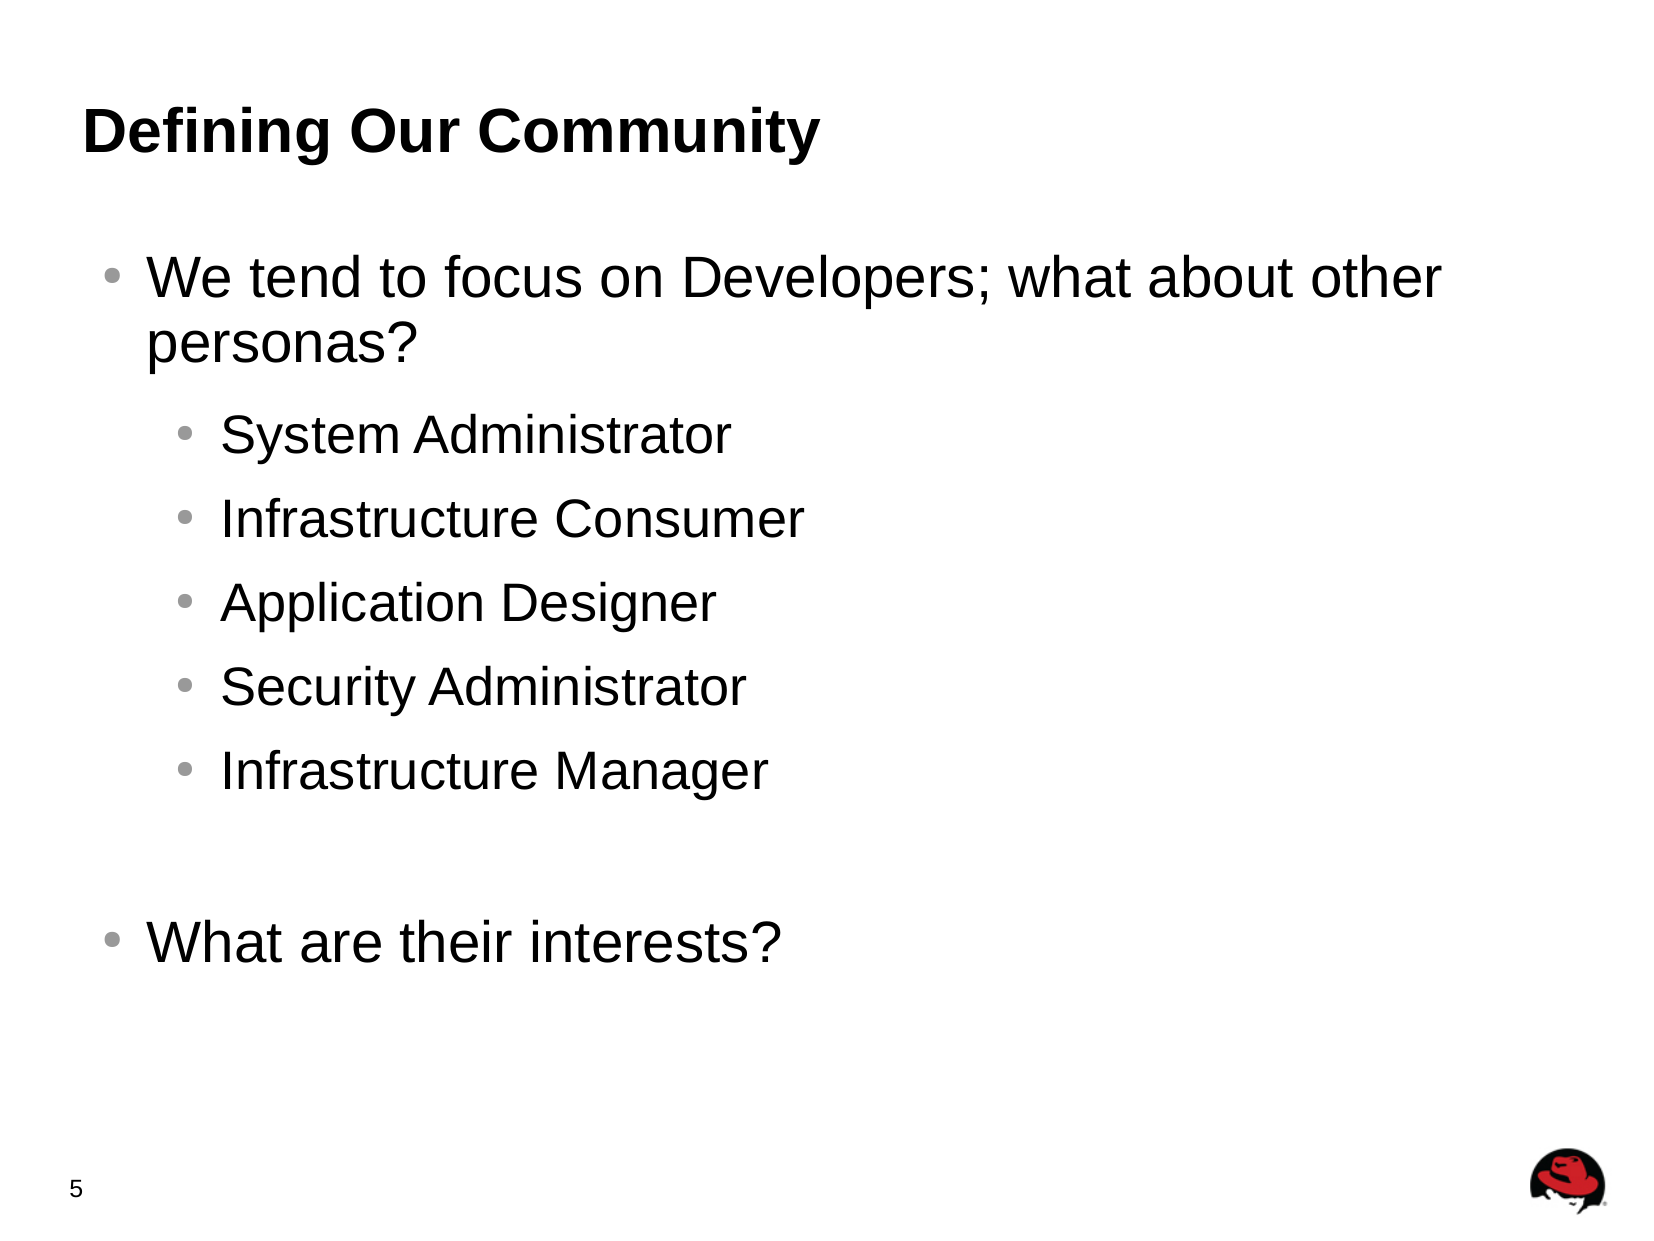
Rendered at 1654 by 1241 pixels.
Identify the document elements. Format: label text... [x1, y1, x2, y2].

title Defining Our Community [82, 37, 1571, 226]
list We tend to focus on Developers; what about other personas? System Administrator Infrastructure Consumer Application Designer Security Administrator Infrastructure Manager What are their interests? [86, 244, 1576, 1134]
picture [1529, 1146, 1613, 1224]
